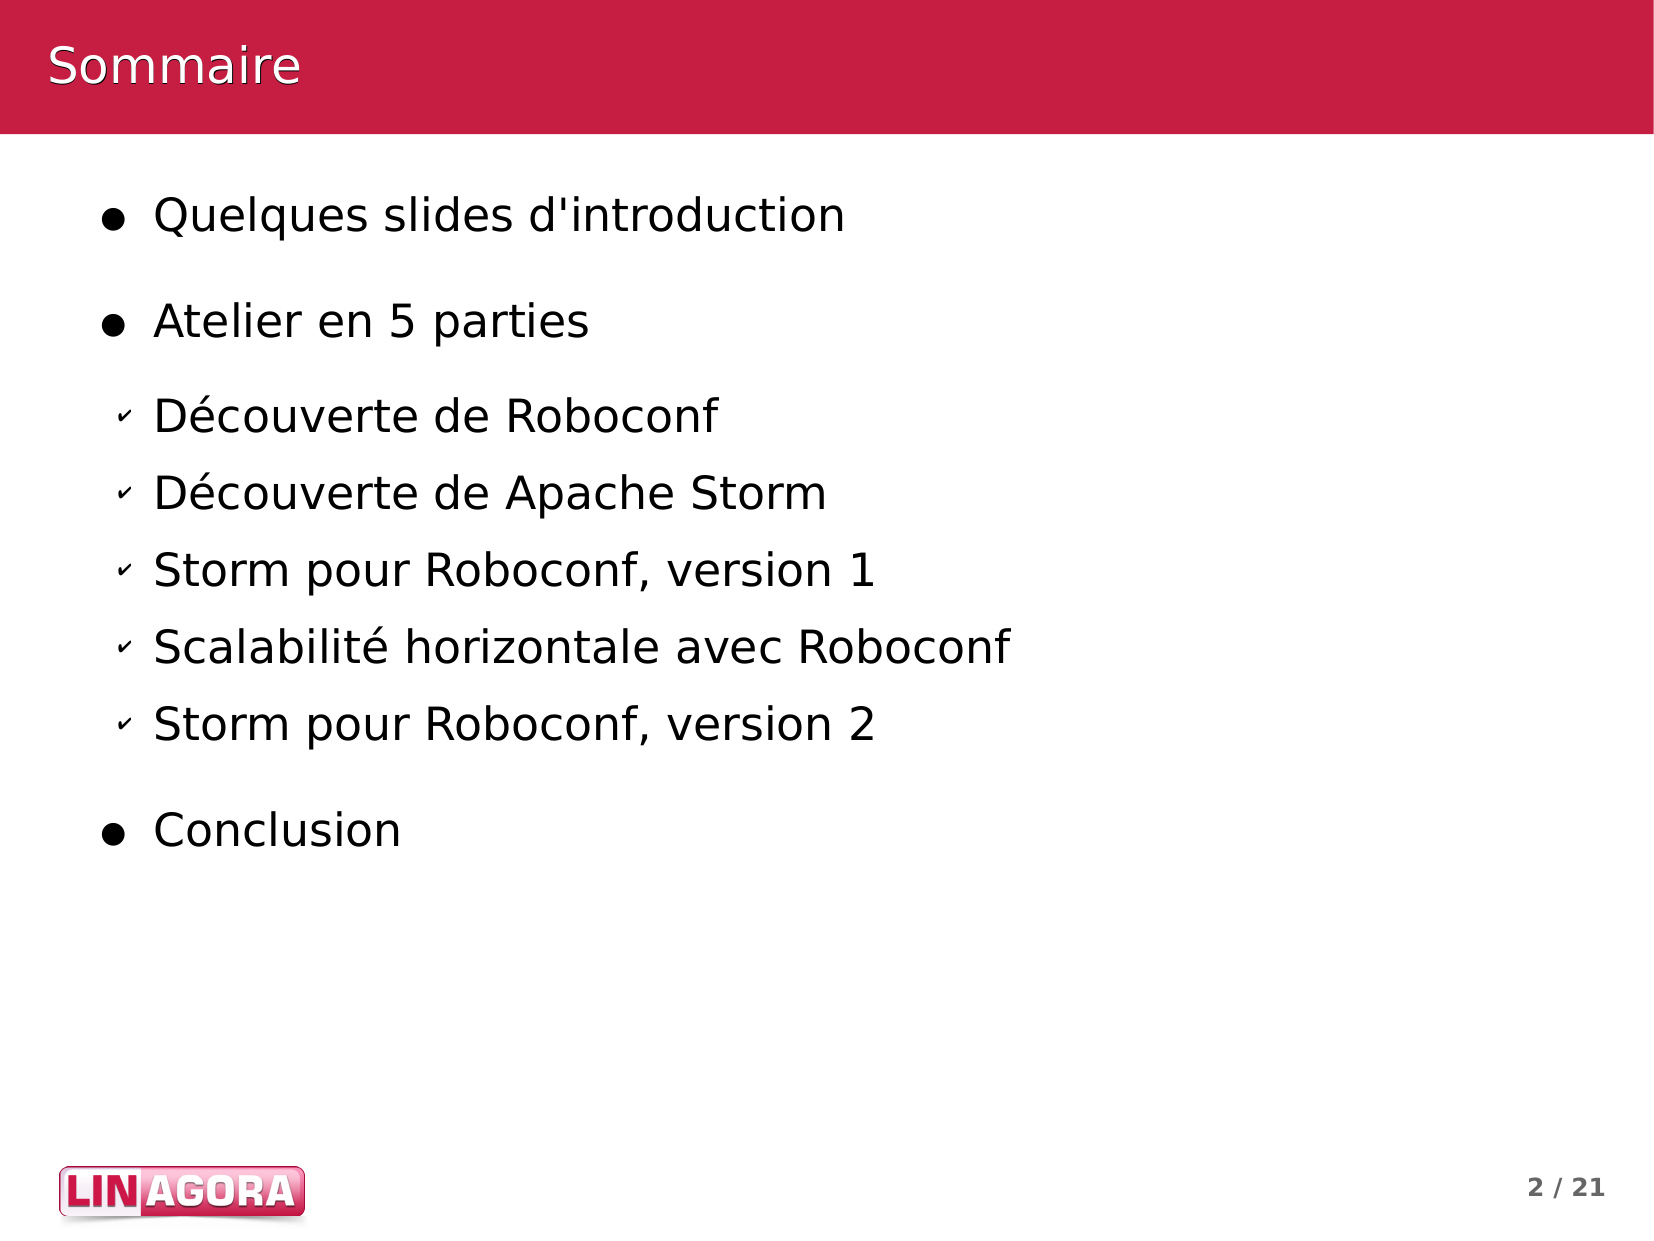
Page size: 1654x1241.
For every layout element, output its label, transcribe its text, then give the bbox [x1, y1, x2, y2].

title Sommaire [47, 7, 1624, 126]
picture [59, 1166, 308, 1229]
list Quelques slides d'introduction Atelier en 5 parties Découverte de Roboconf Découverte de Apache Storm Storm pour Roboconf, version 1 Scalabilité horizontale avec Roboconf Storm pour Roboconf, version 2 Conclusion [82, 188, 1571, 1134]
